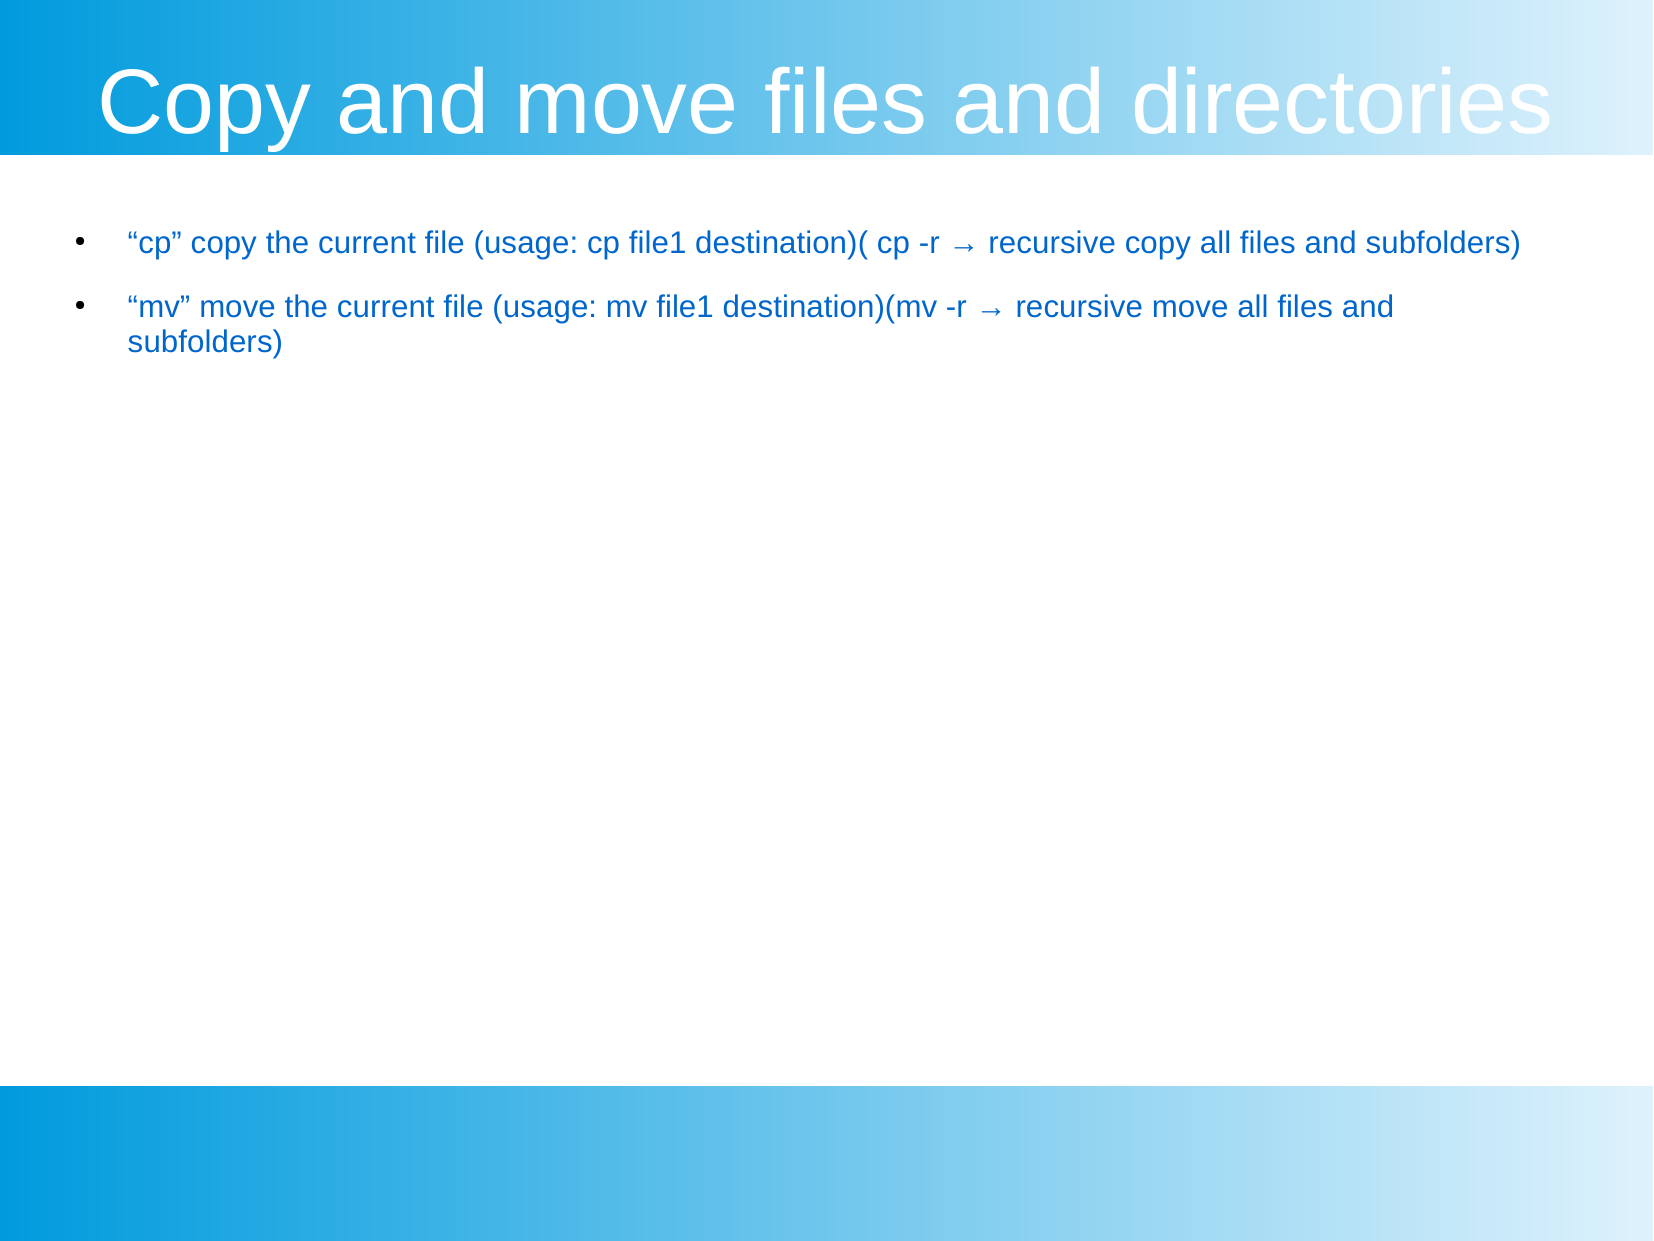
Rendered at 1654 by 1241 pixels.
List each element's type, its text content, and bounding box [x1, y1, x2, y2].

list “cp” copy the current file (usage: cp file1 destination)( cp -r → recursive copy all files and subfolders) “mv” move the current file (usage: mv file1 destination)(mv -r → recursive move all files and subfolders) [56, 225, 1546, 1081]
title Copy and move files and directories [82, 49, 1571, 155]
